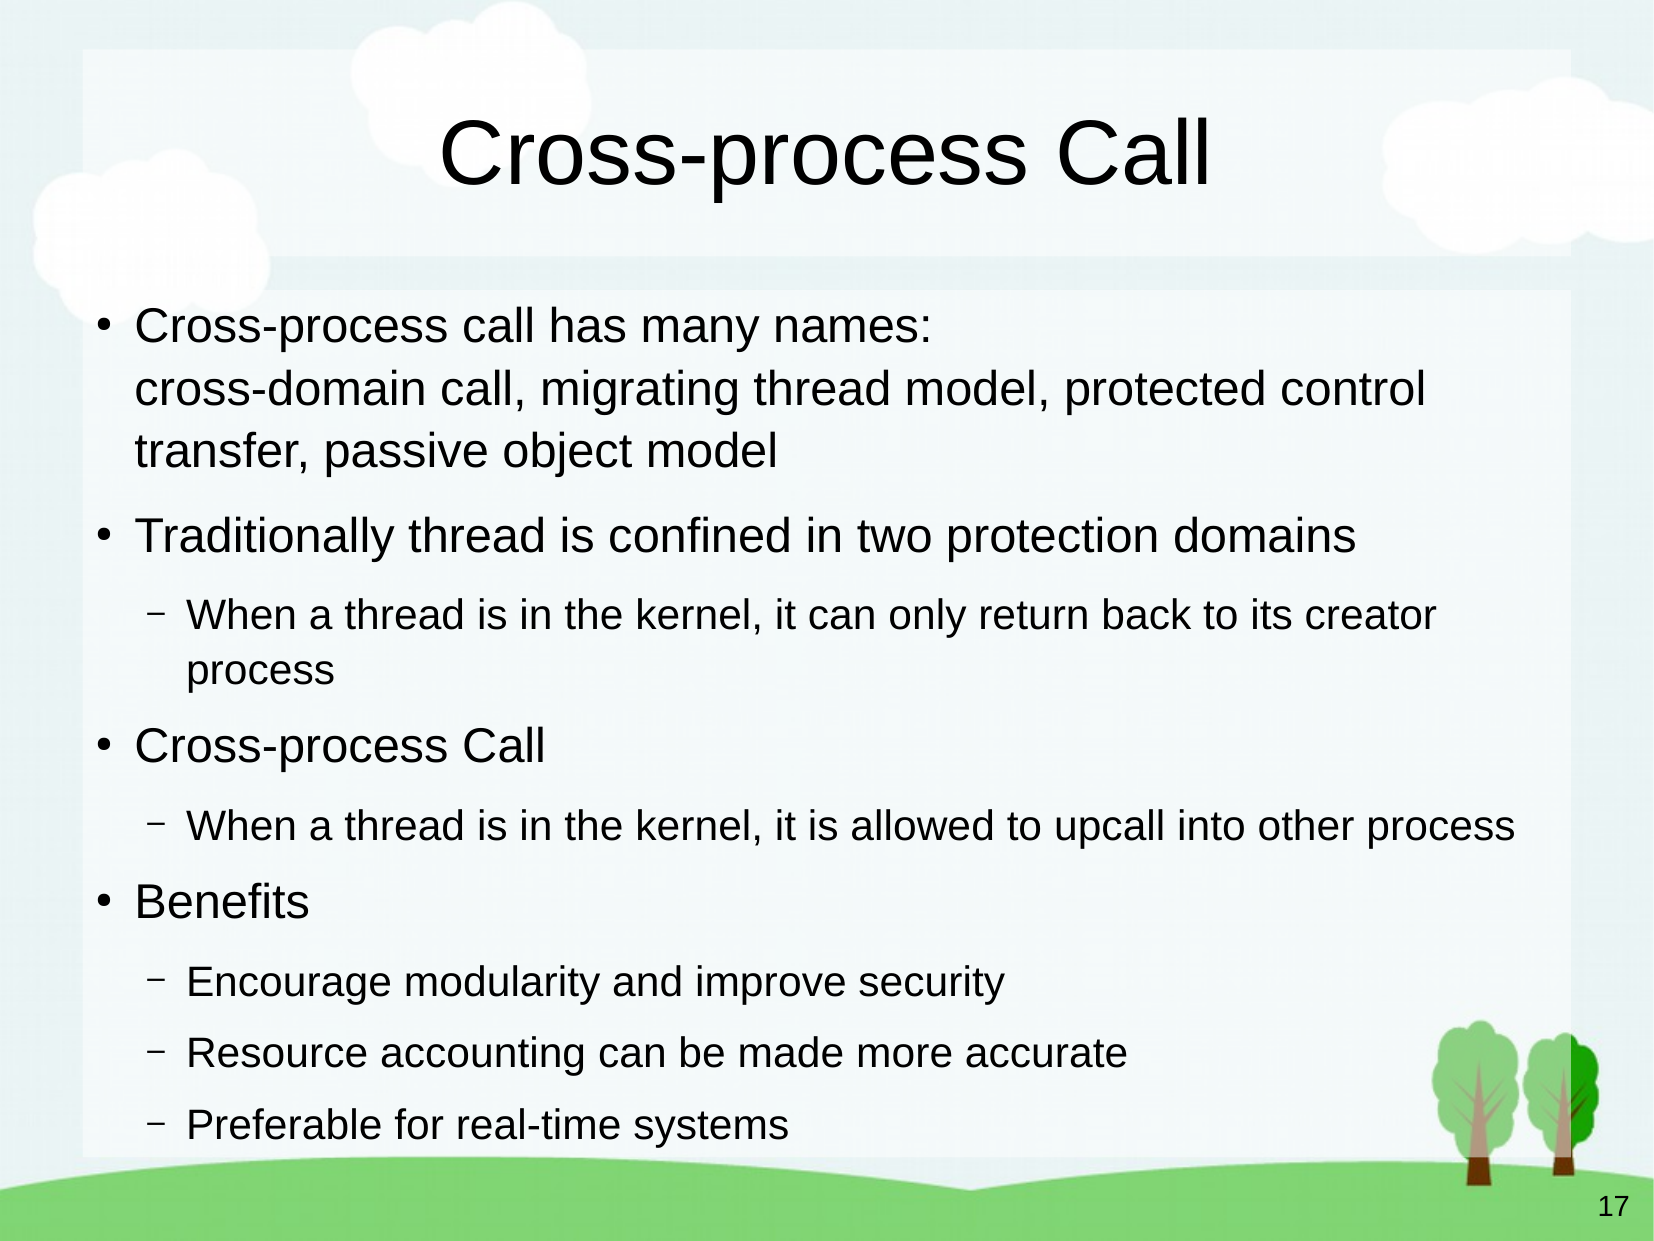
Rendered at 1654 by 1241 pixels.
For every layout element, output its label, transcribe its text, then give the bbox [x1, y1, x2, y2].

title Cross-process Call [82, 49, 1571, 257]
list Cross-process call has many names: cross-domain call, migrating thread model, protected control transfer, passive object model Traditionally thread is confined in two protection domains When a thread is in the kernel, it can only return back to its creator process Cross-process Call When a thread is in the kernel, it is allowed to upcall into other process Benefits Encourage modularity and improve security Resource accounting can be made more accurate Preferable for real-time systems [82, 290, 1571, 1158]
picture [0, 0, 1654, 1241]
